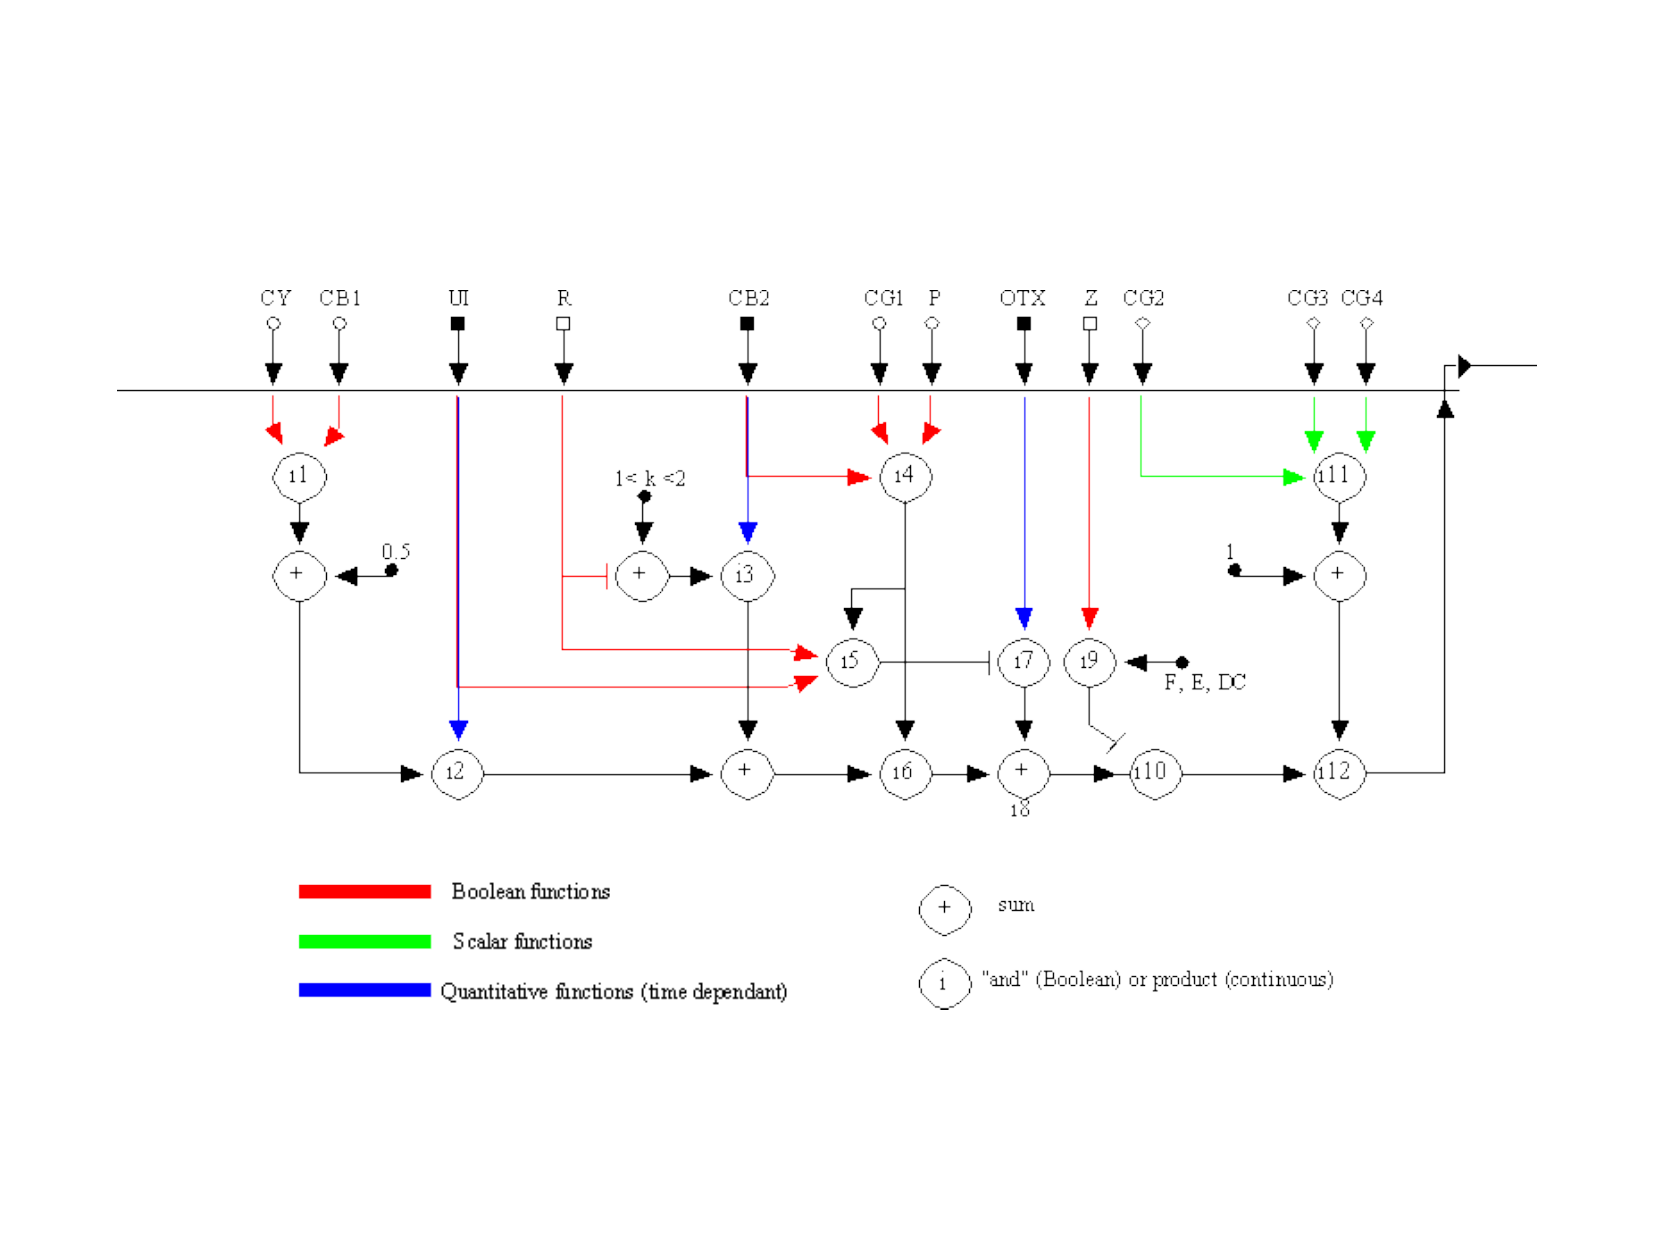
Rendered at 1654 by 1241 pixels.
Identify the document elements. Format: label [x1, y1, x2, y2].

picture [117, 290, 1537, 1010]
